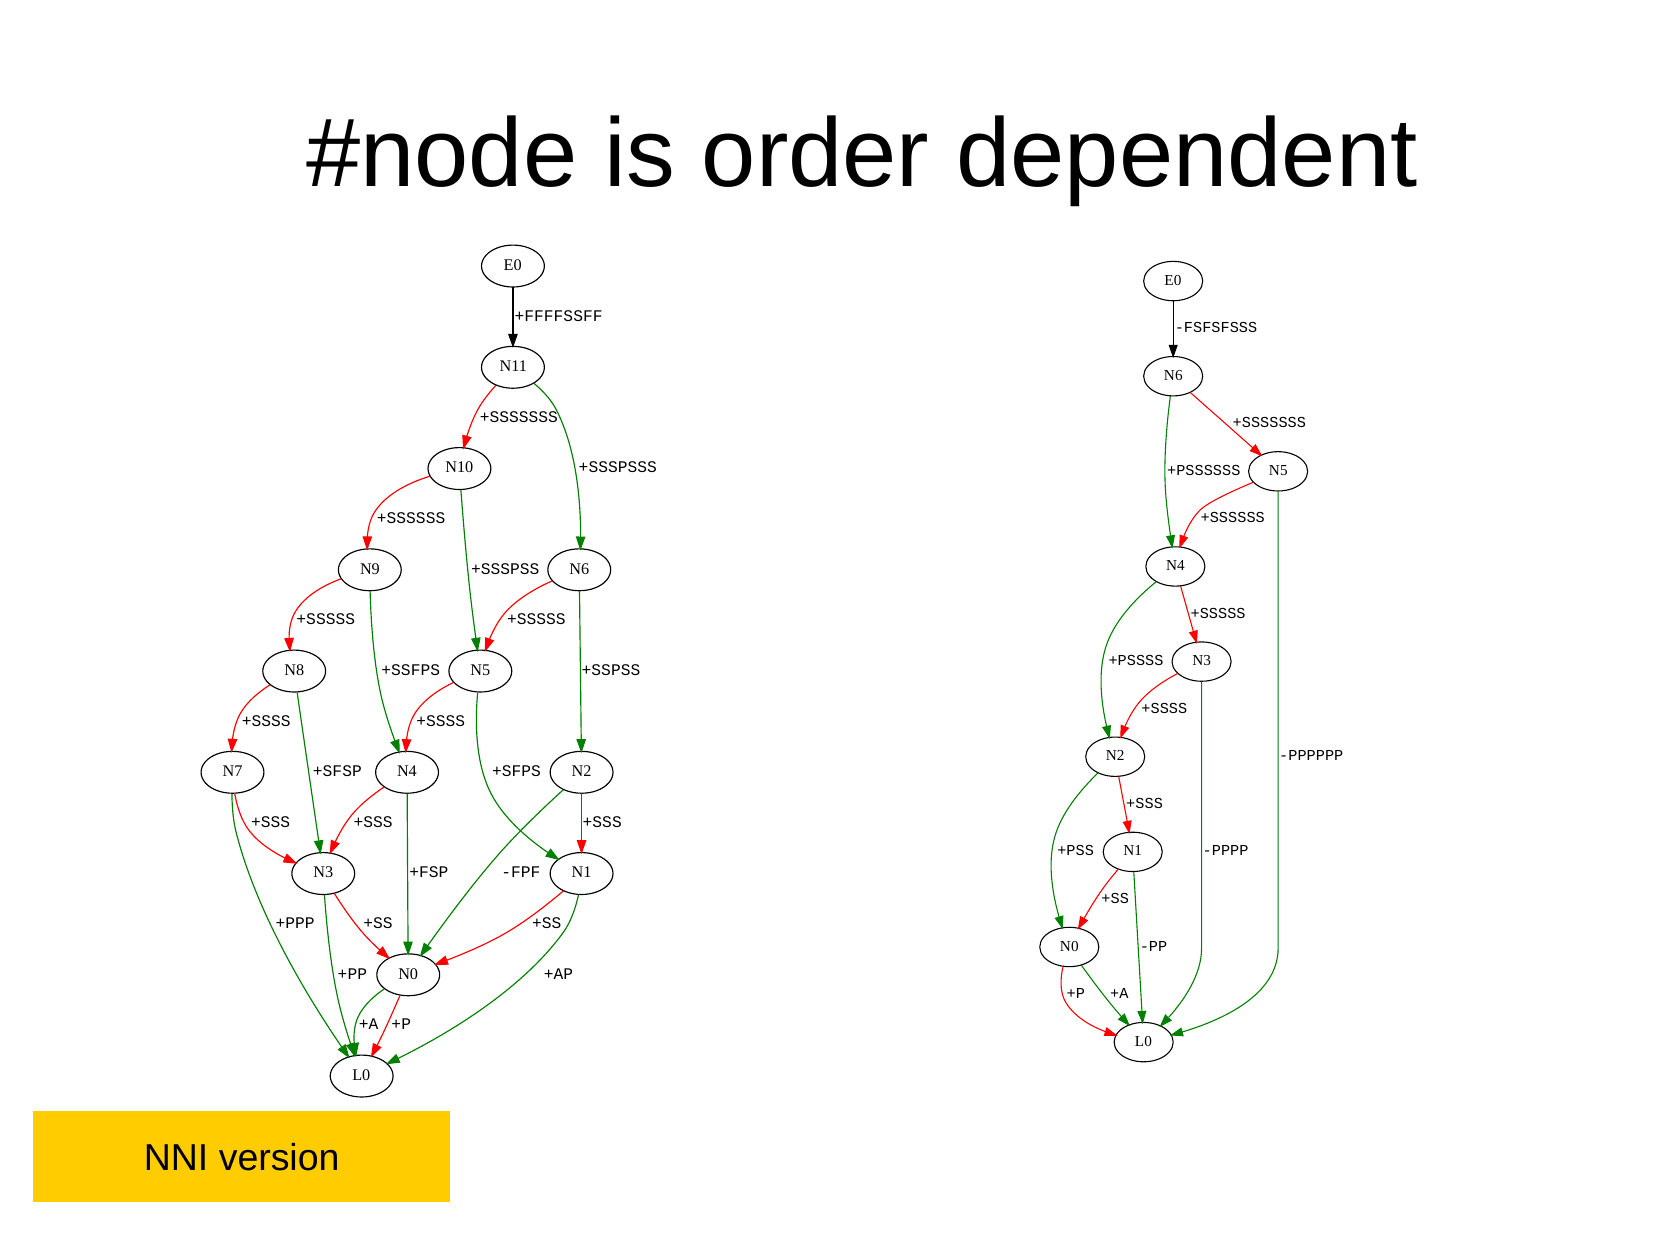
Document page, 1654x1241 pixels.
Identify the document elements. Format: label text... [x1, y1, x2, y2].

picture [1035, 256, 1347, 1067]
title #node is order dependent [82, 49, 1571, 257]
picture [196, 240, 661, 1103]
text_box NNI version [33, 1111, 450, 1202]
